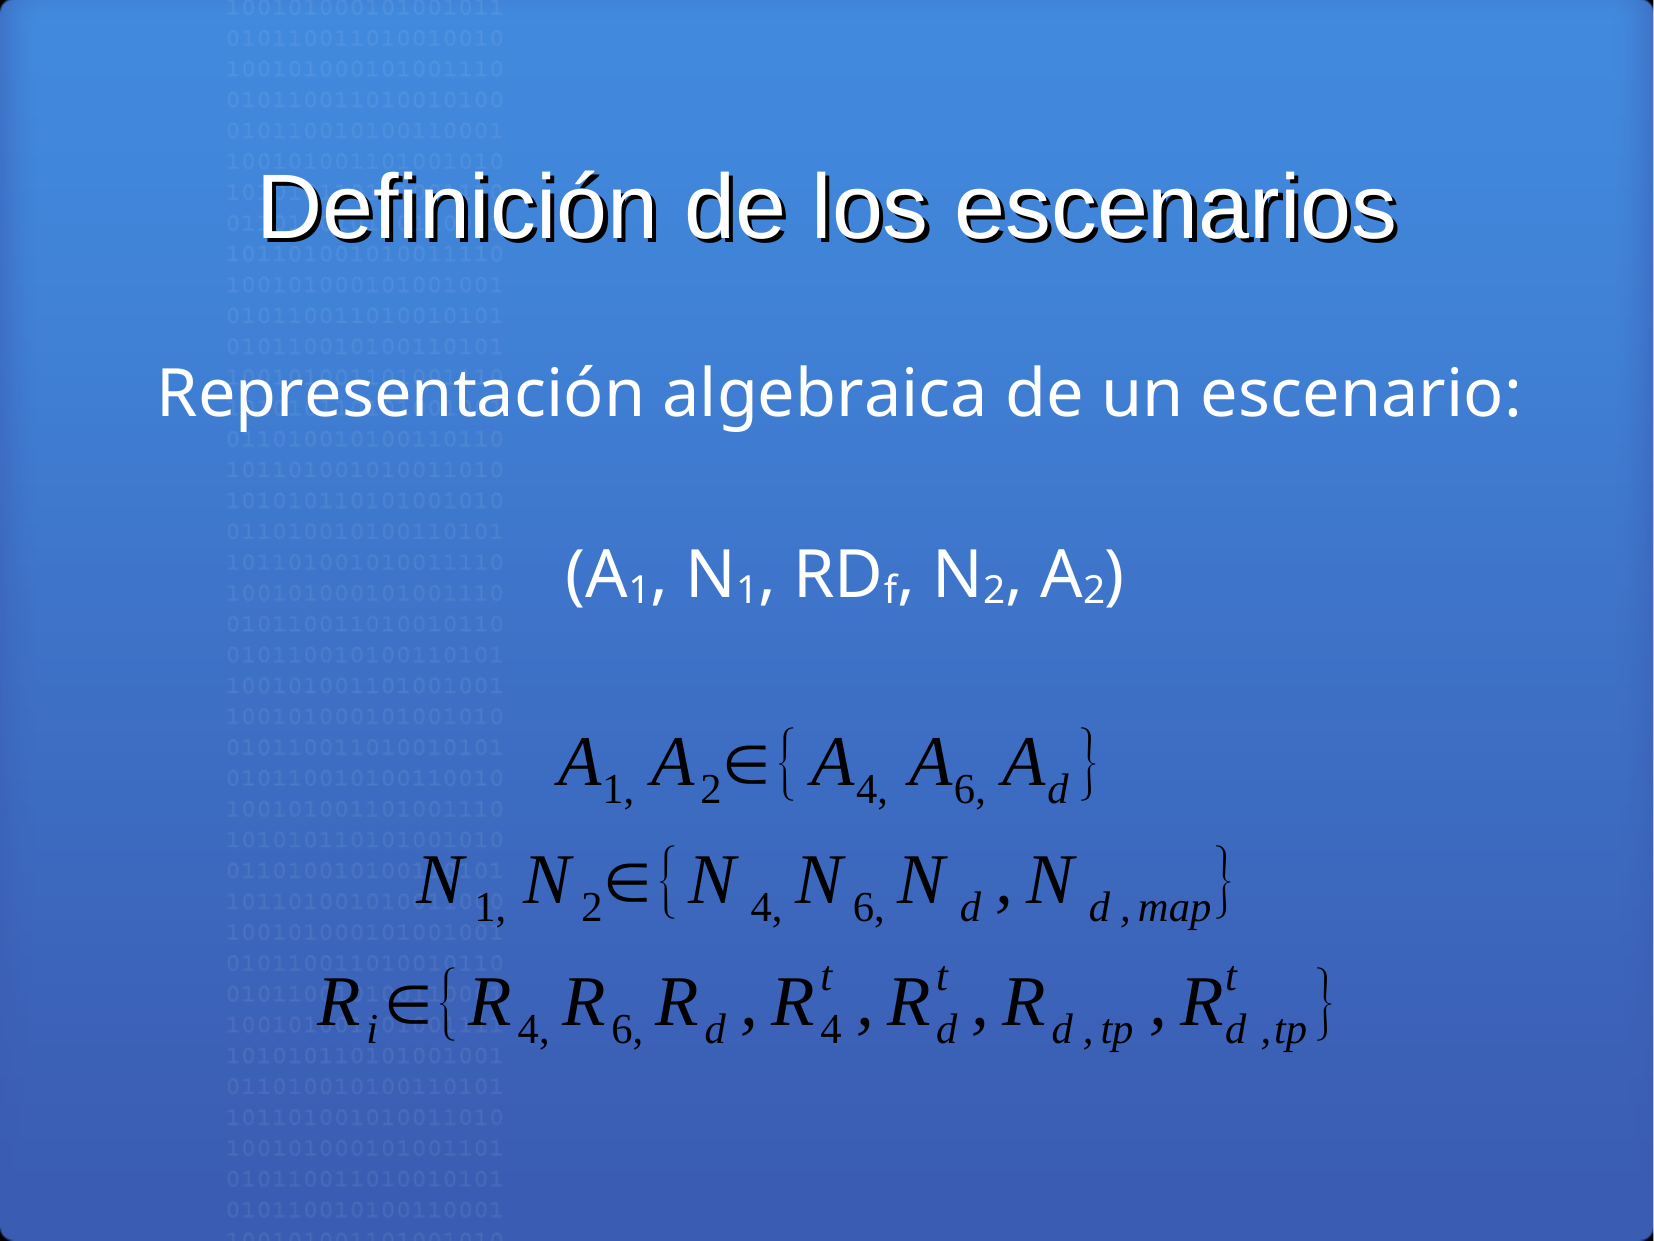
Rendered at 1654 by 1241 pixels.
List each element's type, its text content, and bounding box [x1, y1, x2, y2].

chart [531, 723, 1123, 813]
title Definición de los escenarios [121, 110, 1534, 303]
chart [295, 954, 1359, 1054]
picture [0, 0, 1654, 1241]
chart [394, 841, 1260, 931]
subtitle Representación algebraica de un escenario: (A1, N1, RDf, N2, A2) [121, 352, 1534, 1119]
